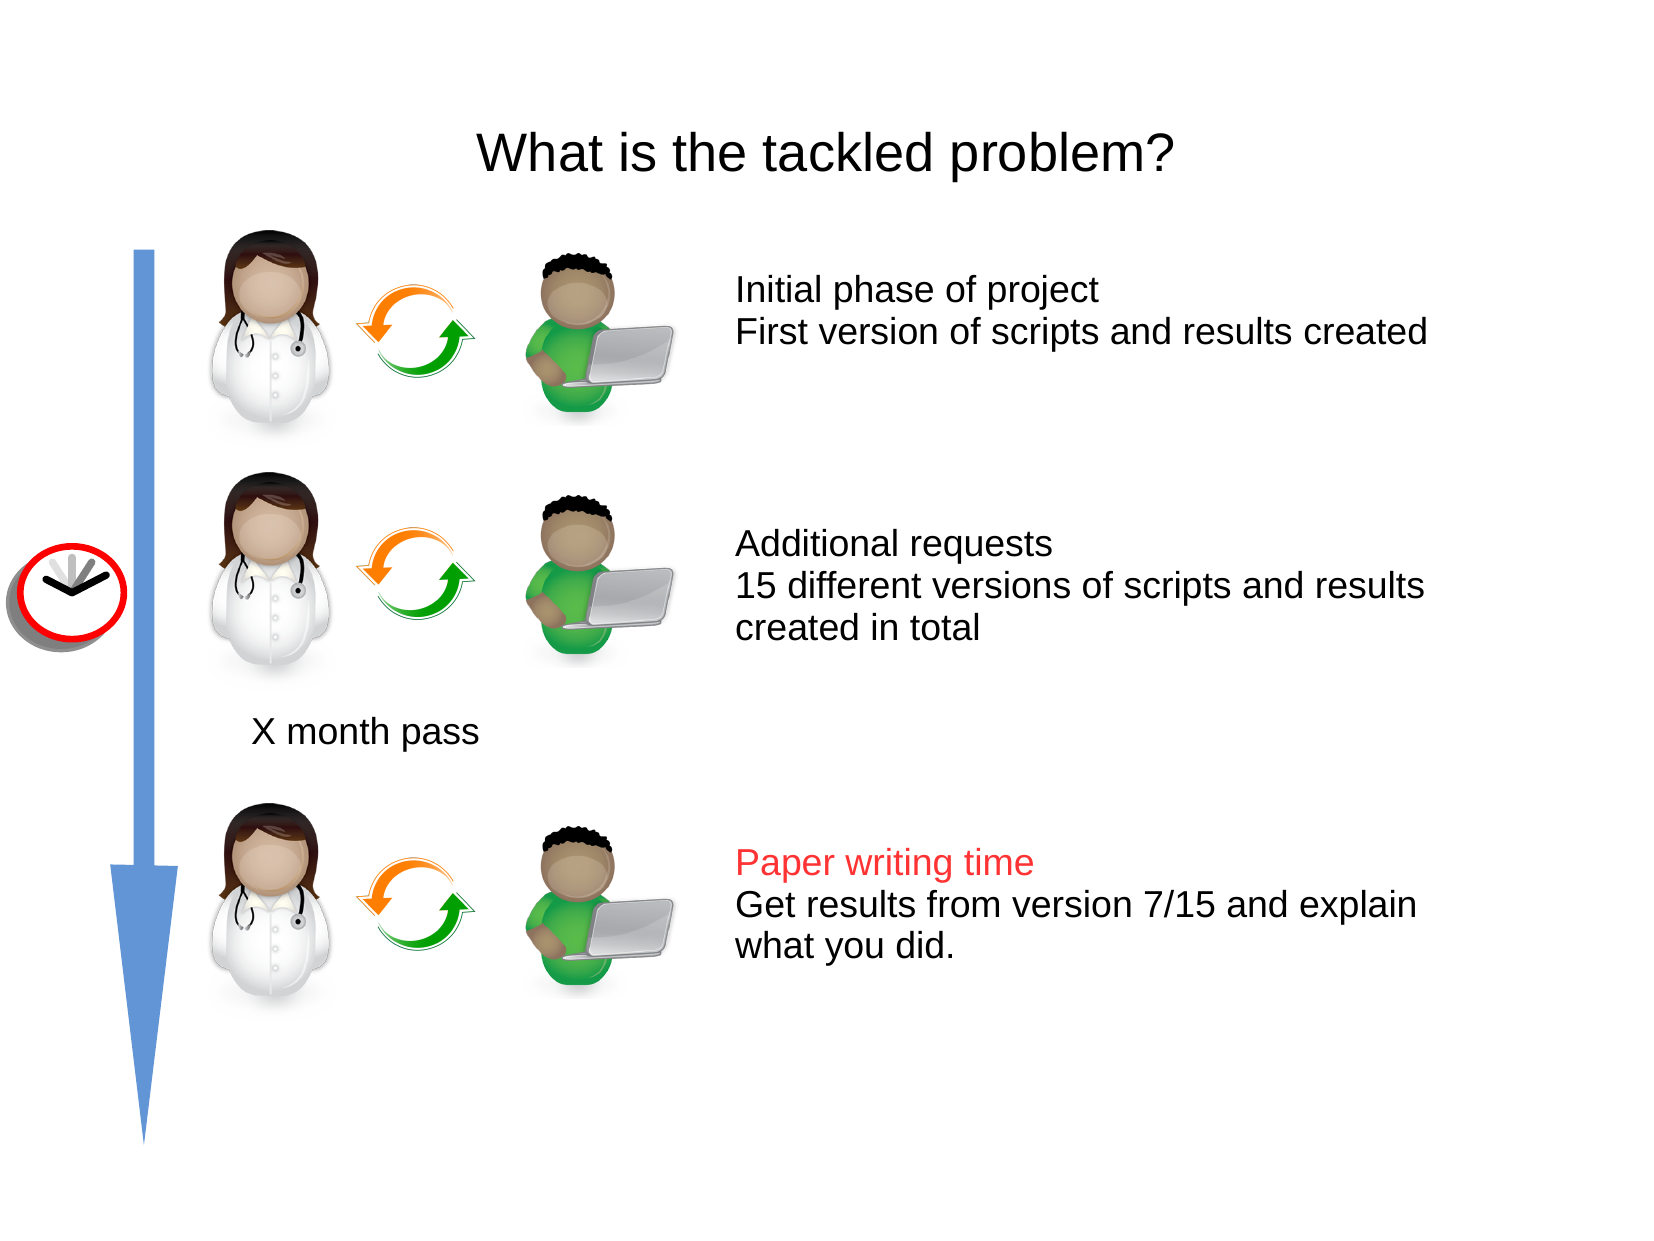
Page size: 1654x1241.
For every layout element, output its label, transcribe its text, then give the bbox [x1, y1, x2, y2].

text_box Paper writing time Get results from version 7/15 and explain what you did. [720, 833, 1512, 975]
picture [511, 237, 686, 426]
picture [511, 479, 686, 668]
title What is the tackled problem? [82, 49, 1571, 257]
text_box Additional requests 15 different versions of scripts and results created in total [720, 514, 1512, 656]
picture [511, 810, 686, 999]
picture [192, 786, 477, 1022]
text_box Initial phase of project First version of scripts and results created [720, 260, 1477, 402]
text_box X month pass [236, 702, 662, 760]
picture [5, 225, 182, 1170]
picture [192, 213, 477, 449]
picture [192, 455, 477, 692]
